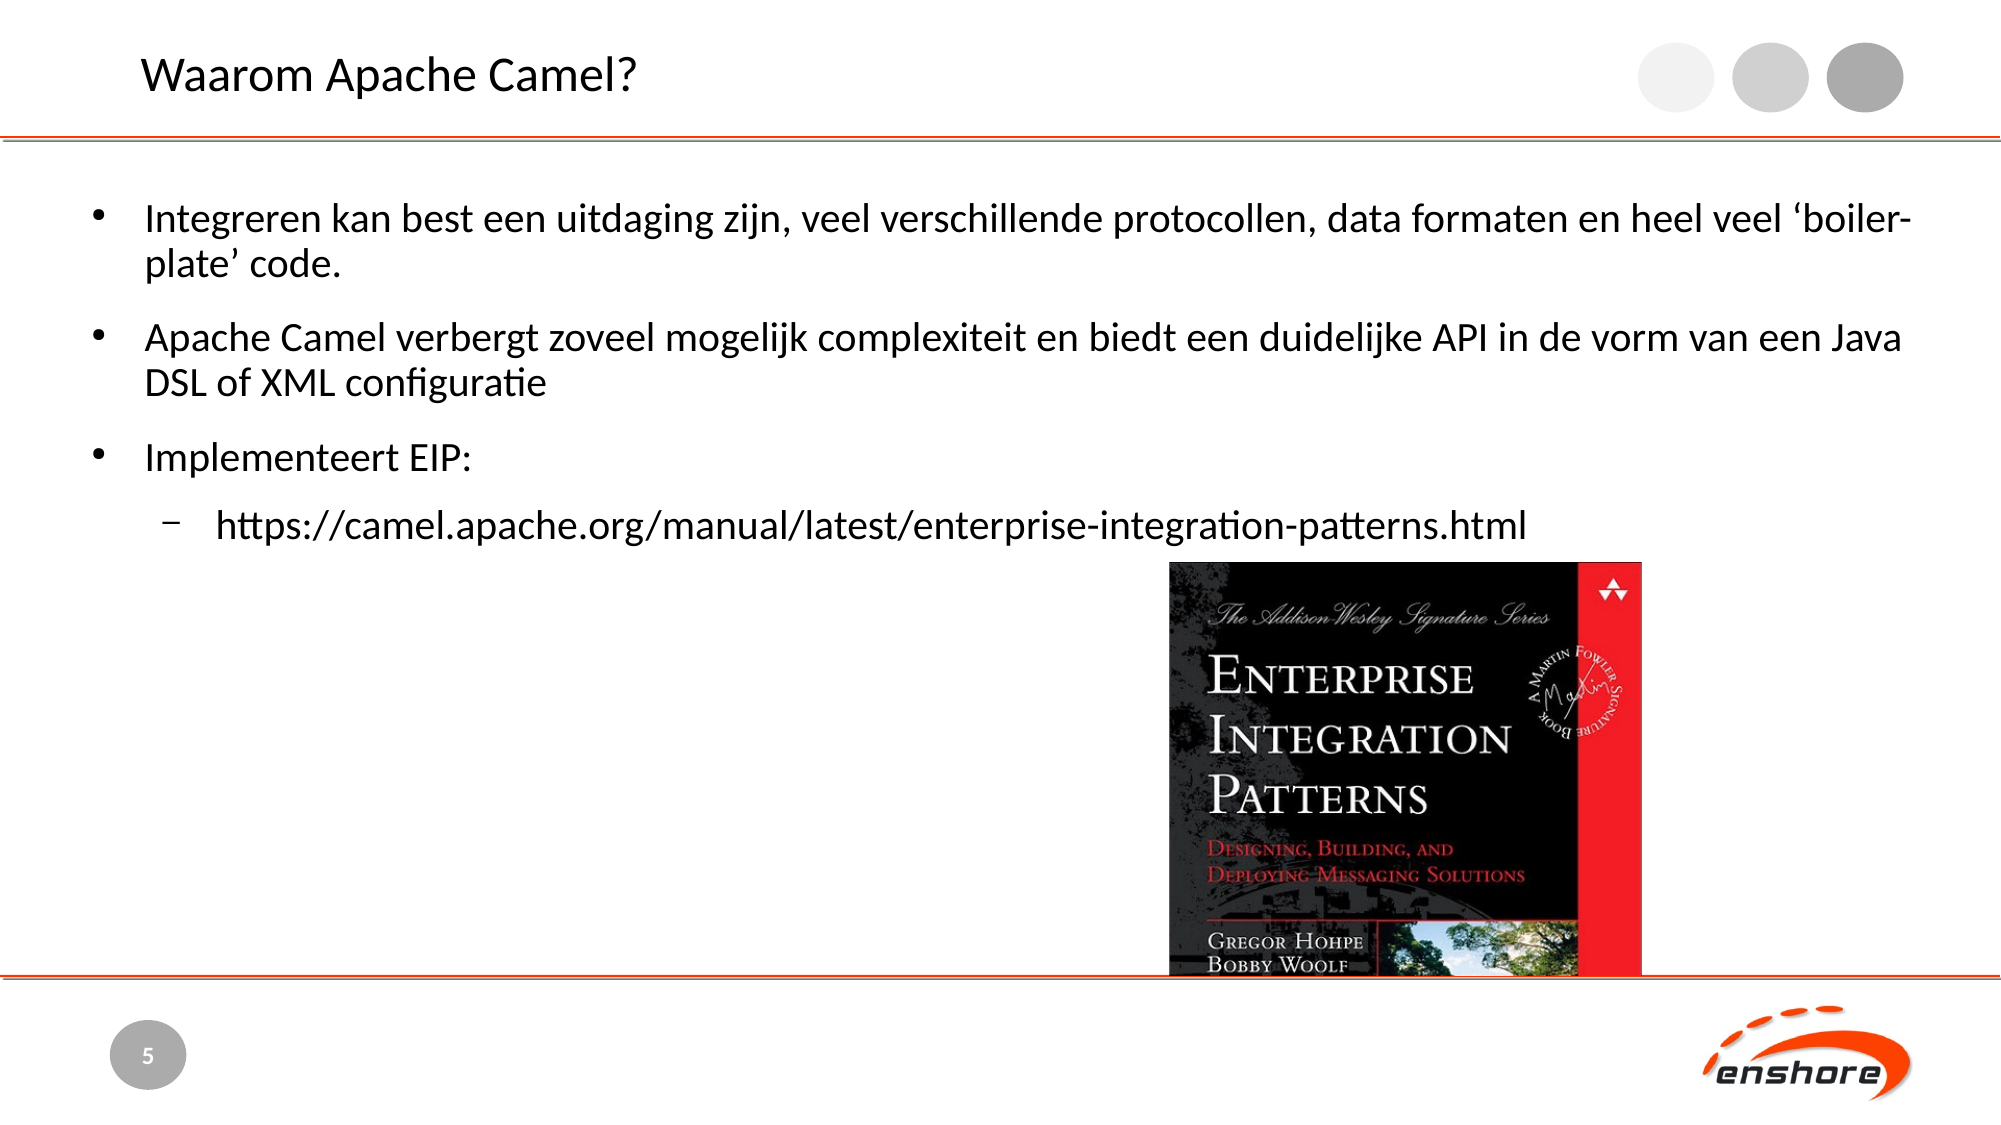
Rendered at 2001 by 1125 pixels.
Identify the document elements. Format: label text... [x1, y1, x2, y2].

slide_number <number> [108, 1013, 170, 1097]
picture [1699, 1003, 1913, 1104]
list Integreren kan best een uitdaging zijn, veel verschillende protocollen, data formaten en heel veel ‘boiler-plate’ code. Apache Camel verbergt zoveel mogelijk complexiteit en biedt een duidelijke API in de vorm van een Java DSL of XML configuratie Implementeert EIP: https://camel.apache.org/manual/latest/enterprise-integration-patterns.html [59, 188, 1938, 603]
list Waarom Apache Camel? [125, 40, 1561, 129]
picture [1169, 562, 1642, 976]
